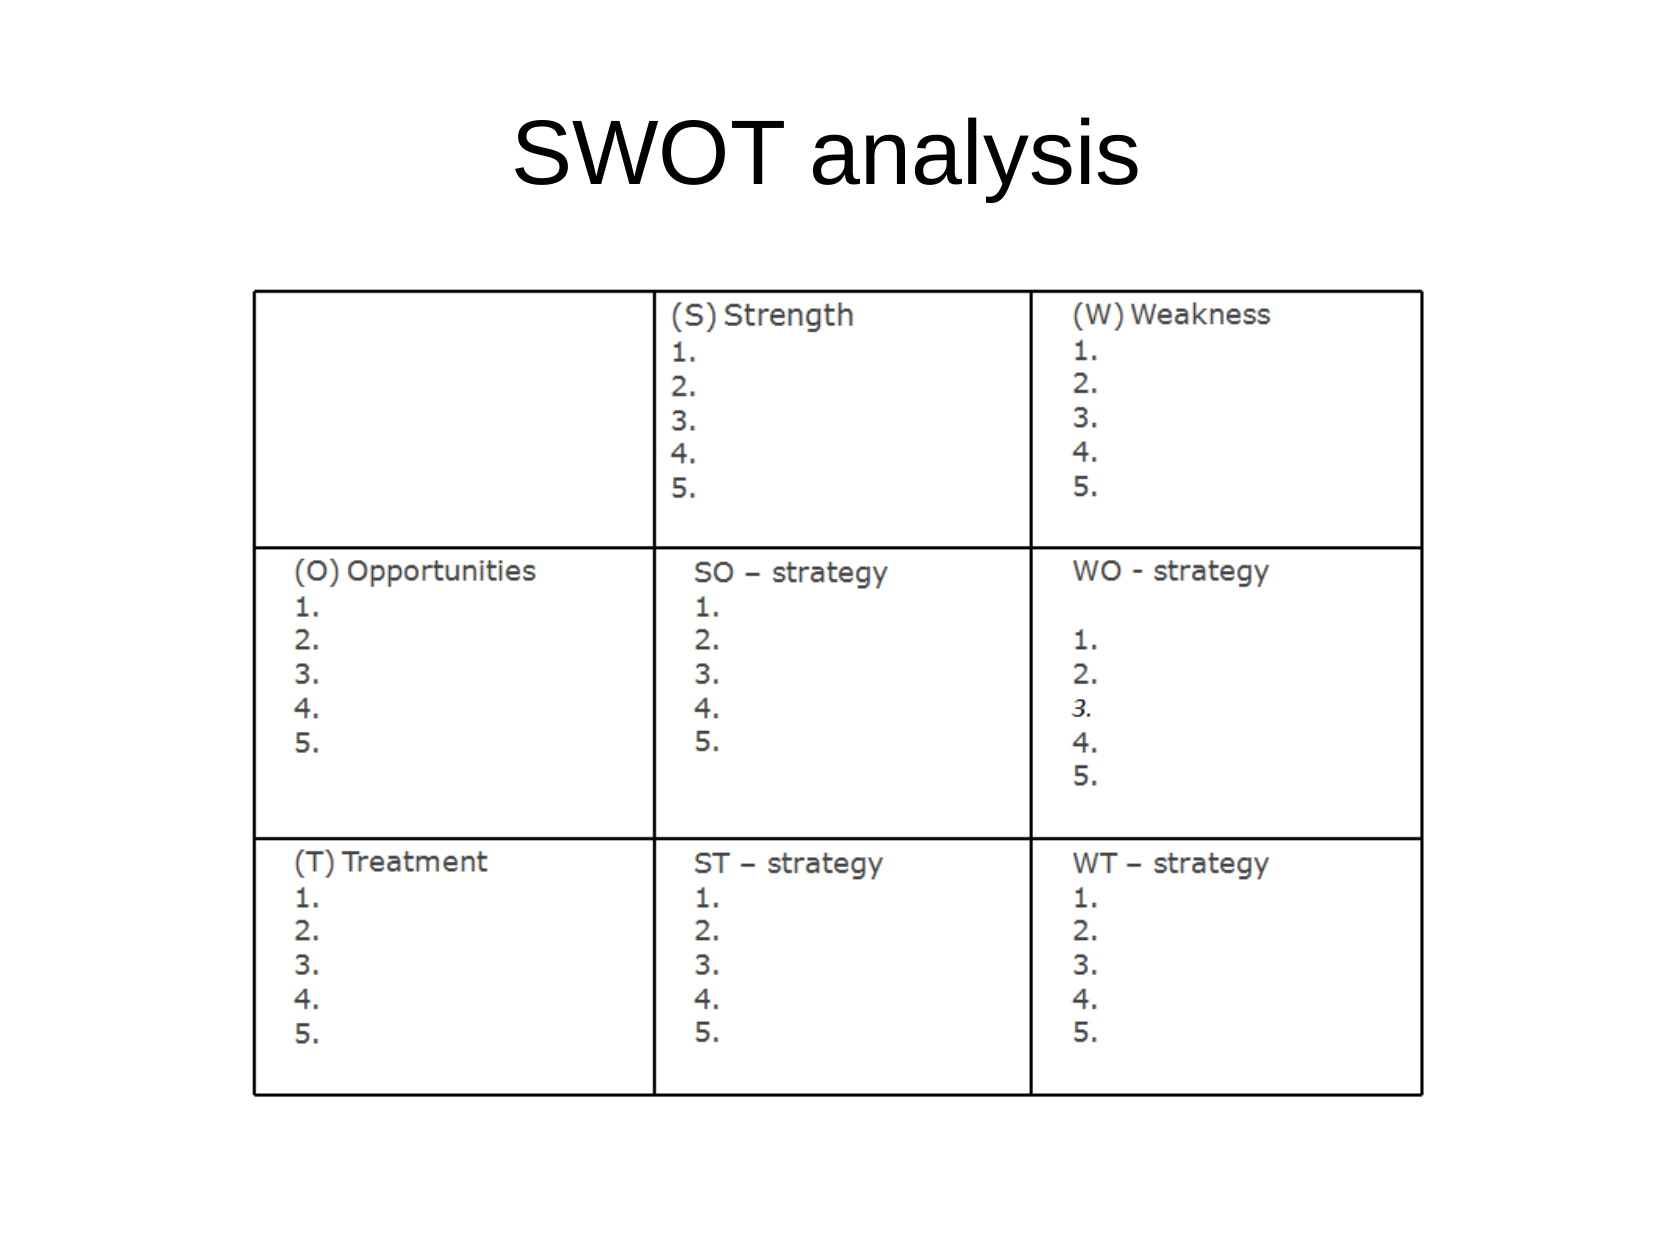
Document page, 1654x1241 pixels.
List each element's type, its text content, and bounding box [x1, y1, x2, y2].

title SWOT analysis [82, 49, 1571, 257]
picture [239, 276, 1441, 1111]
